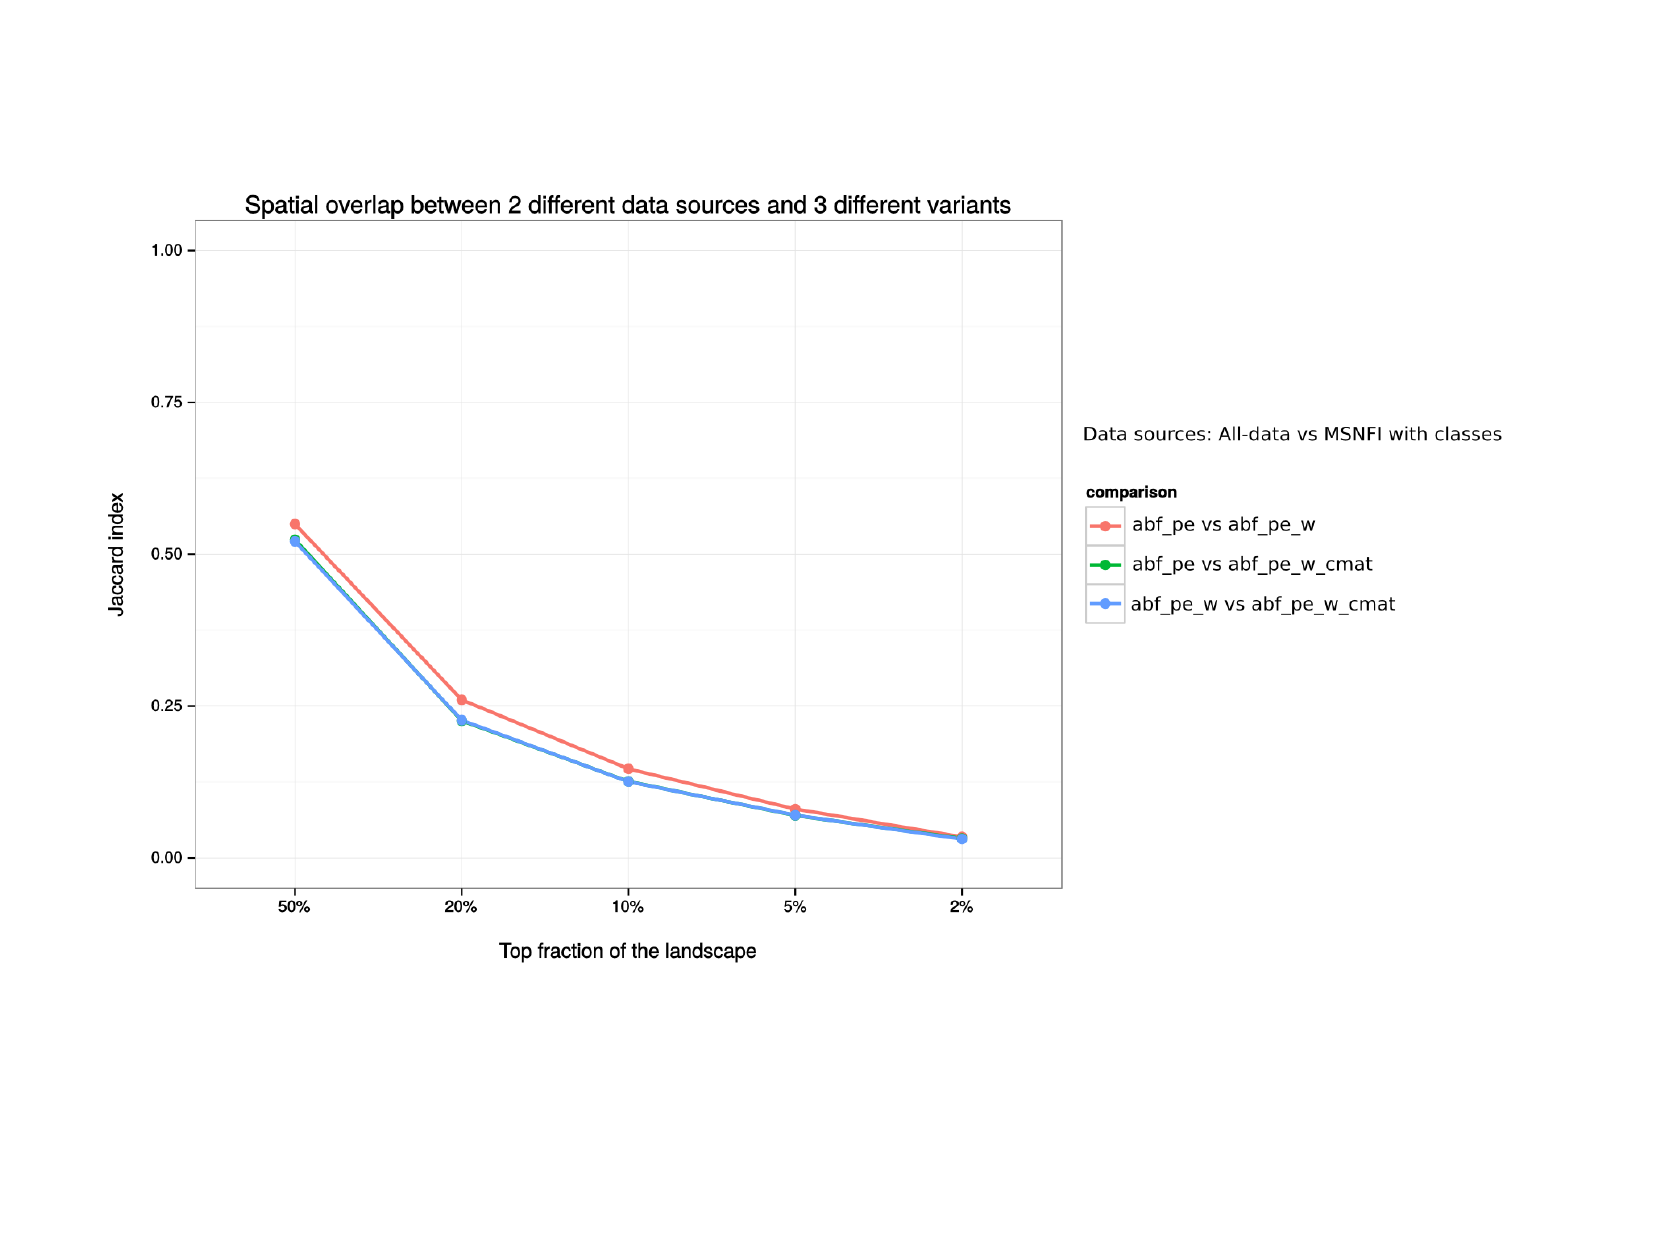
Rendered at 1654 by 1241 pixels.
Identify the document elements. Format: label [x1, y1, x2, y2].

picture [88, 165, 1565, 976]
